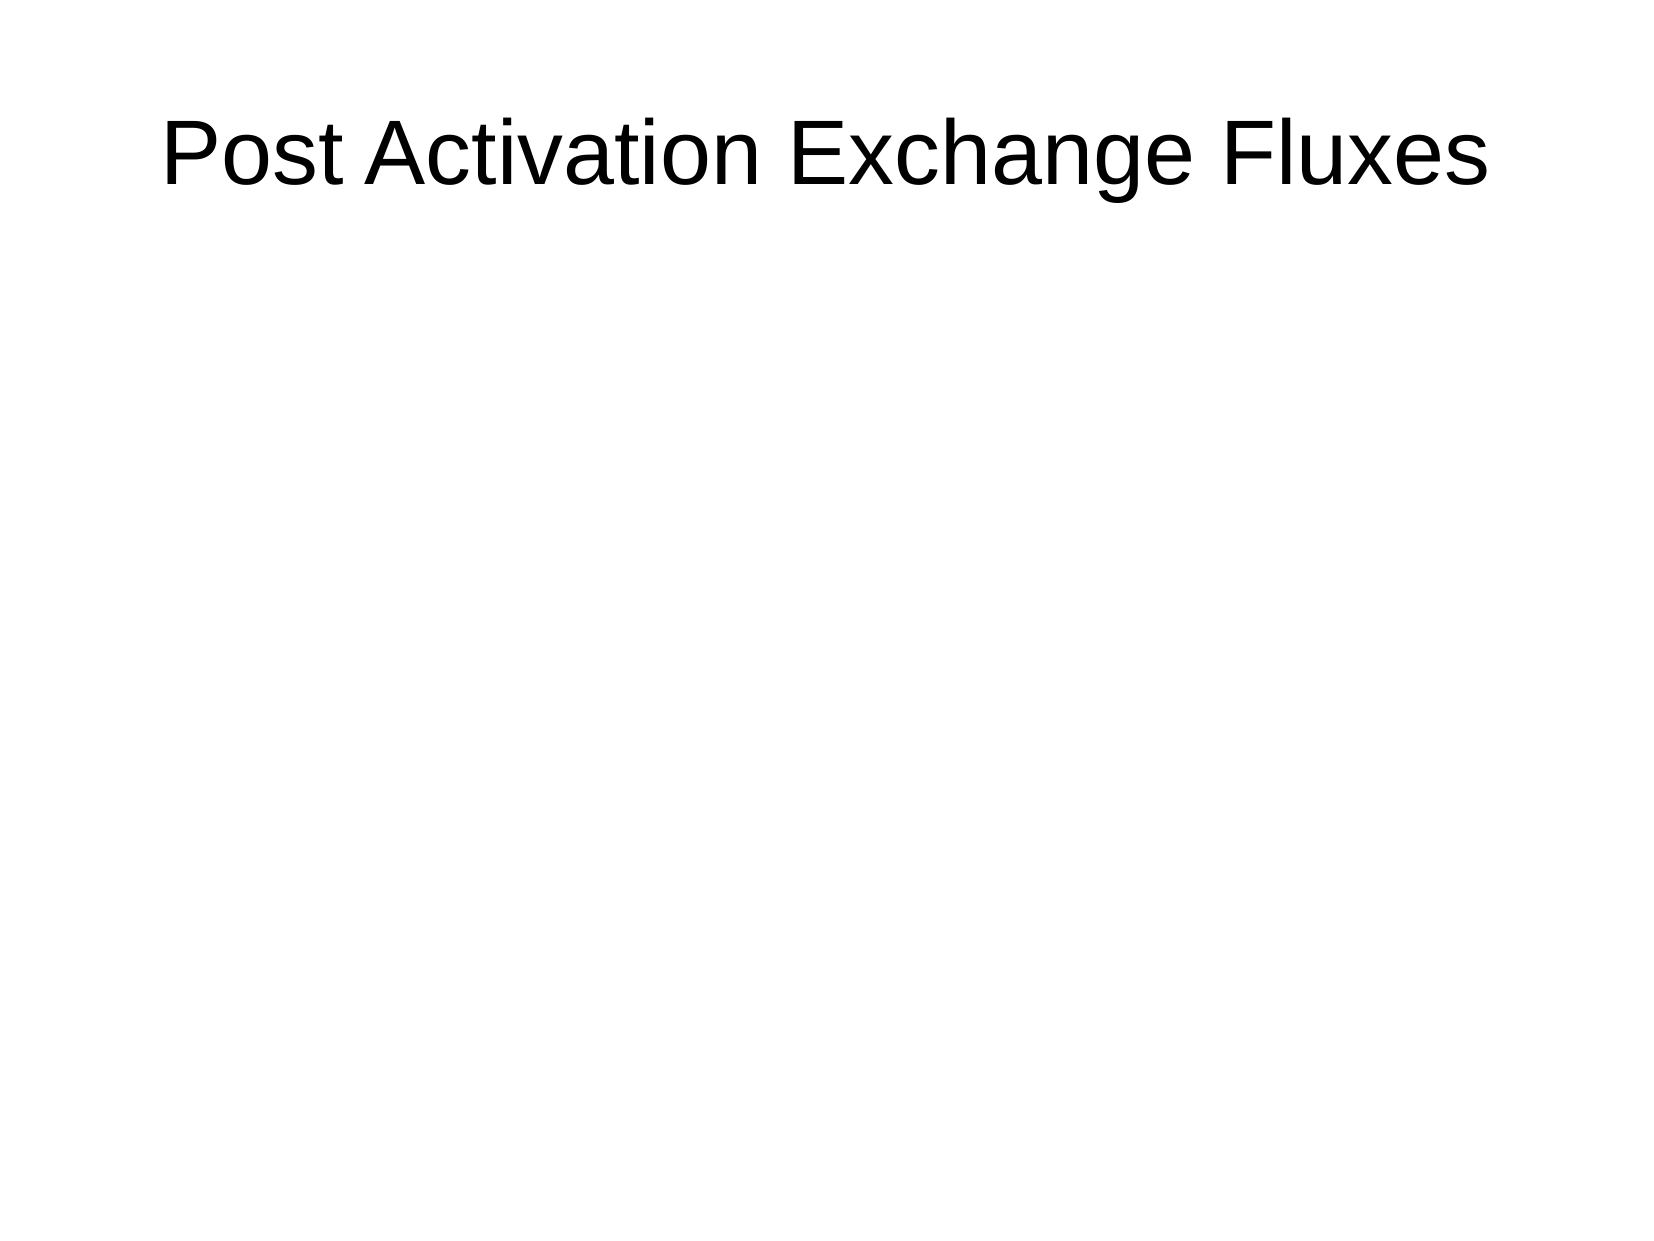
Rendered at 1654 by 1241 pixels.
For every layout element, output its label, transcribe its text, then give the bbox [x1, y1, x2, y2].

title Post Activation Exchange Fluxes [82, 49, 1571, 257]
